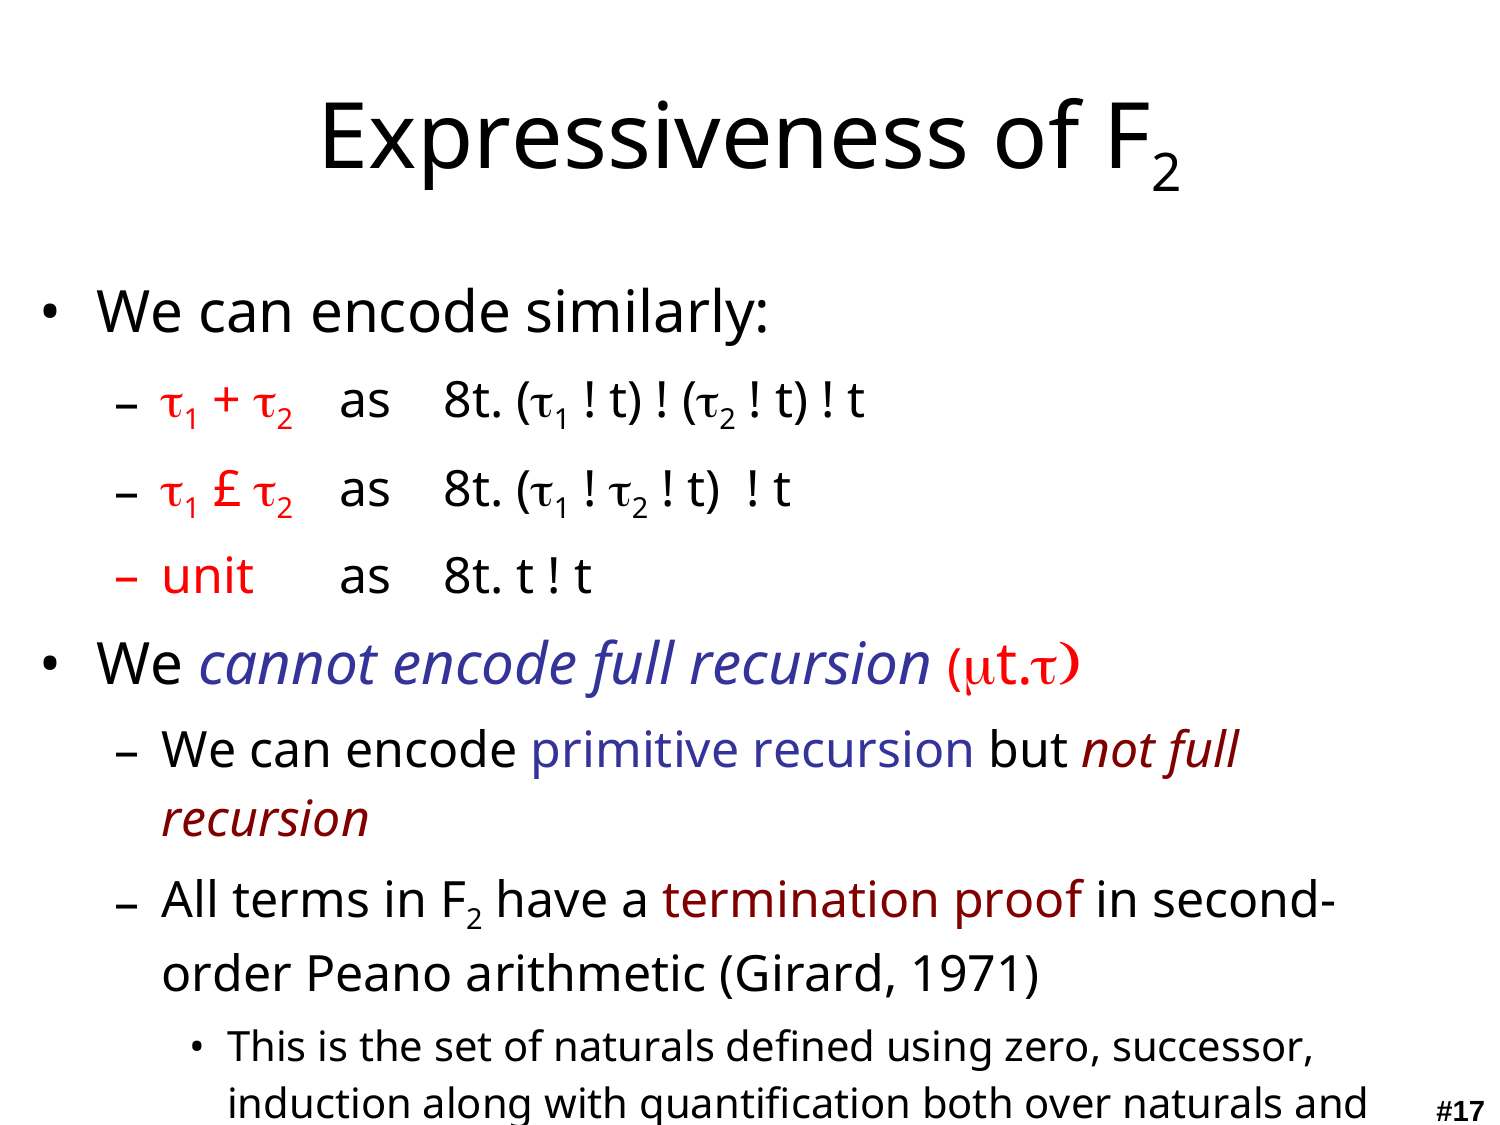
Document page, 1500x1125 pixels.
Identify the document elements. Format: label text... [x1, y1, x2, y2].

title Expressiveness of F2 [24, 45, 1476, 233]
list We can encode similarly: 1 + 2 as 8t. (1 ! t) ! (2 ! t) ! t 1 £ 2 as 8t. (1 ! 2 ! t) ! t unit as 8t. t ! t We cannot encode full recursion (t.) We can encode primitive recursion but not full recursion All terms in F2 have a termination proof in second-order Peano arithmetic (Girard, 1971) This is the set of naturals defined using zero, successor, induction along with quantification both over naturals and over sets of naturals [24, 262, 1476, 1101]
